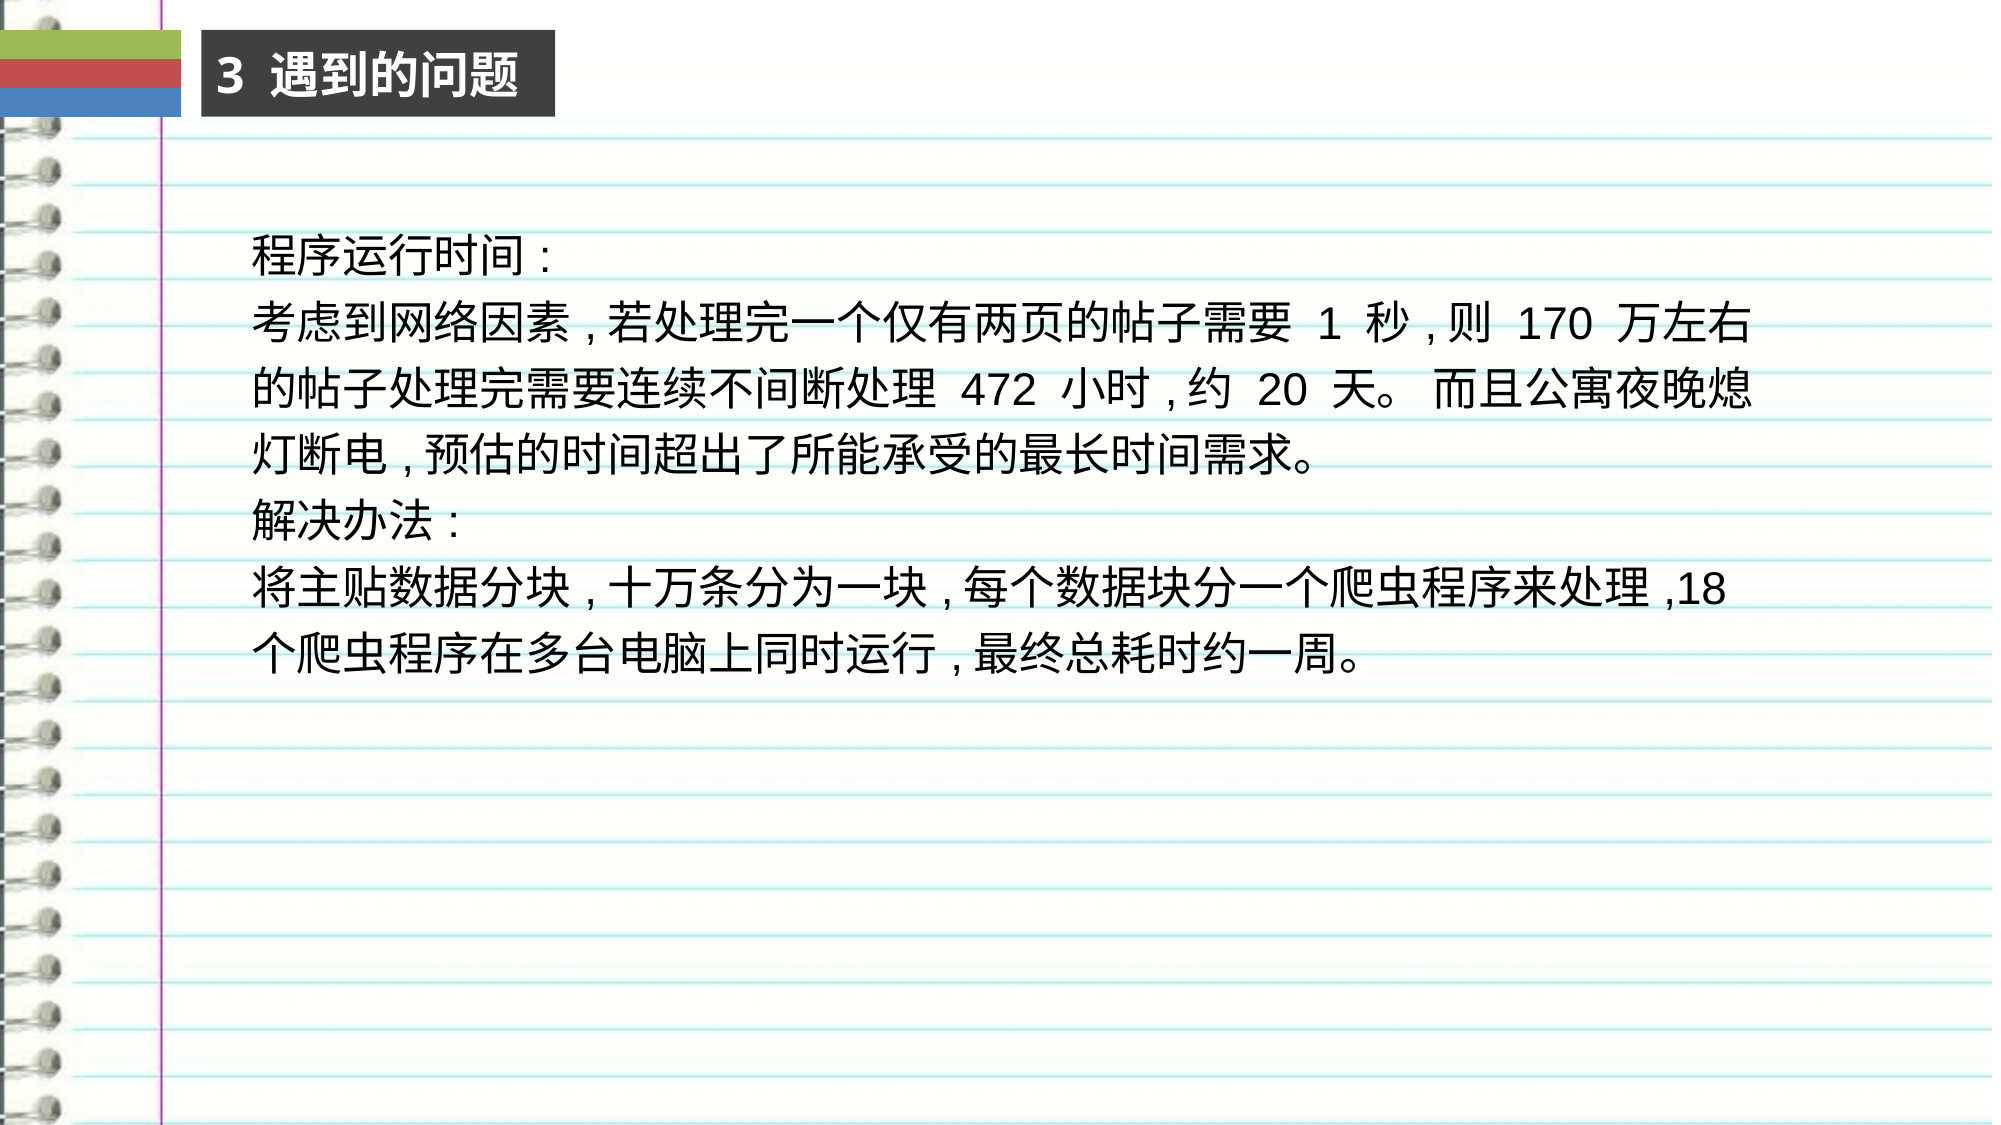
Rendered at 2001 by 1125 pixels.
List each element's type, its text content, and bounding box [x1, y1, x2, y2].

text_box 程序运行时间: 考虑到网络因素,若处理完一个仅有两页的帖子需要 1 秒,则 170 万左右的帖子处理完需要连续不间断处理 472 小时,约 20 天。 而且公寓夜晚熄灯断电,预估的时间超出了所能承受的最长时间需求。 解决办法: 将主贴数据分块,十万条分为一块,每个数据块分一个爬虫程序来处理,18 个爬虫程序在多台电脑上同时运行,最终总耗时约一周。 [236, 212, 1808, 772]
text_box 3 遇到的问题 [201, 29, 556, 117]
picture [0, 0, 1995, 1125]
